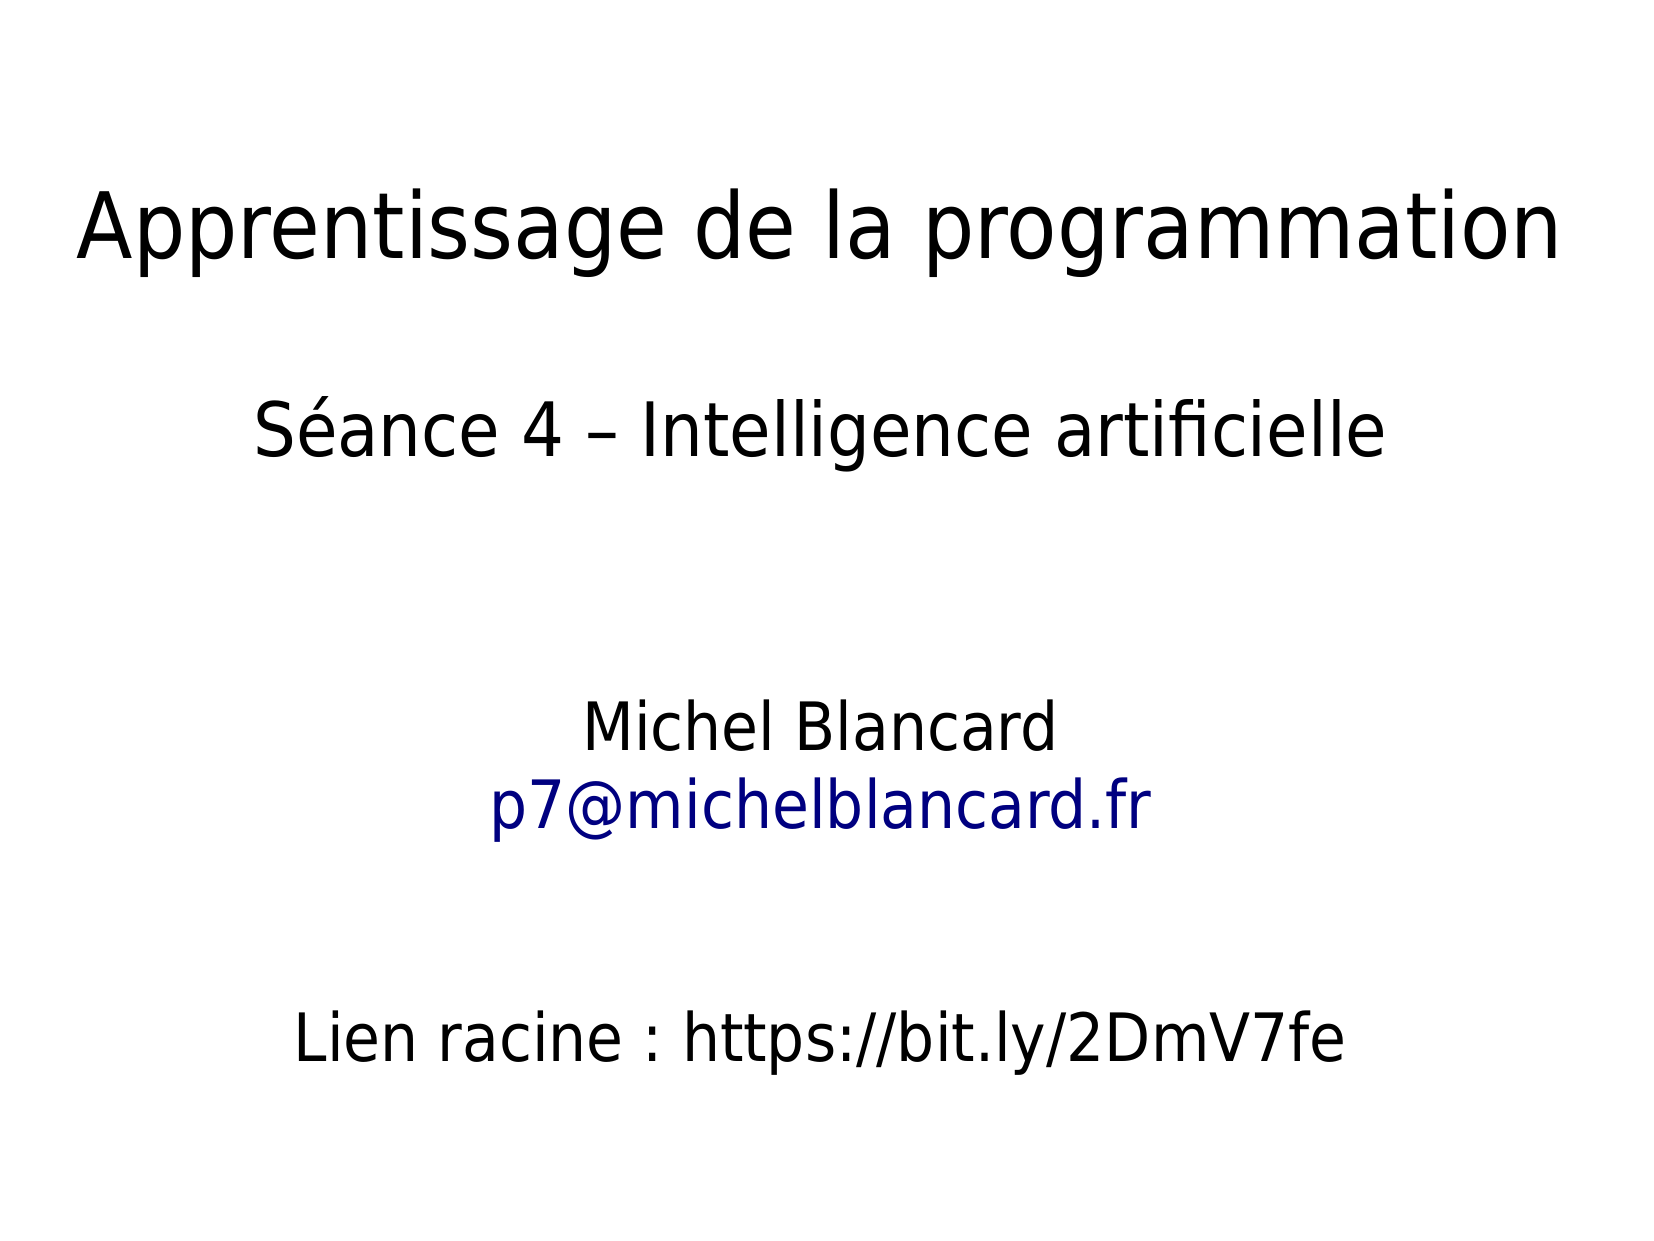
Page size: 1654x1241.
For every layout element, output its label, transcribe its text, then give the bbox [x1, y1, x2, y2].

title Apprentissage de la programmation Séance 4 – Intelligence artificielle Michel Blancard p7@michelblancard.fr Lien racine : https://bit.ly/2DmV7fe [35, 129, 1607, 1122]
